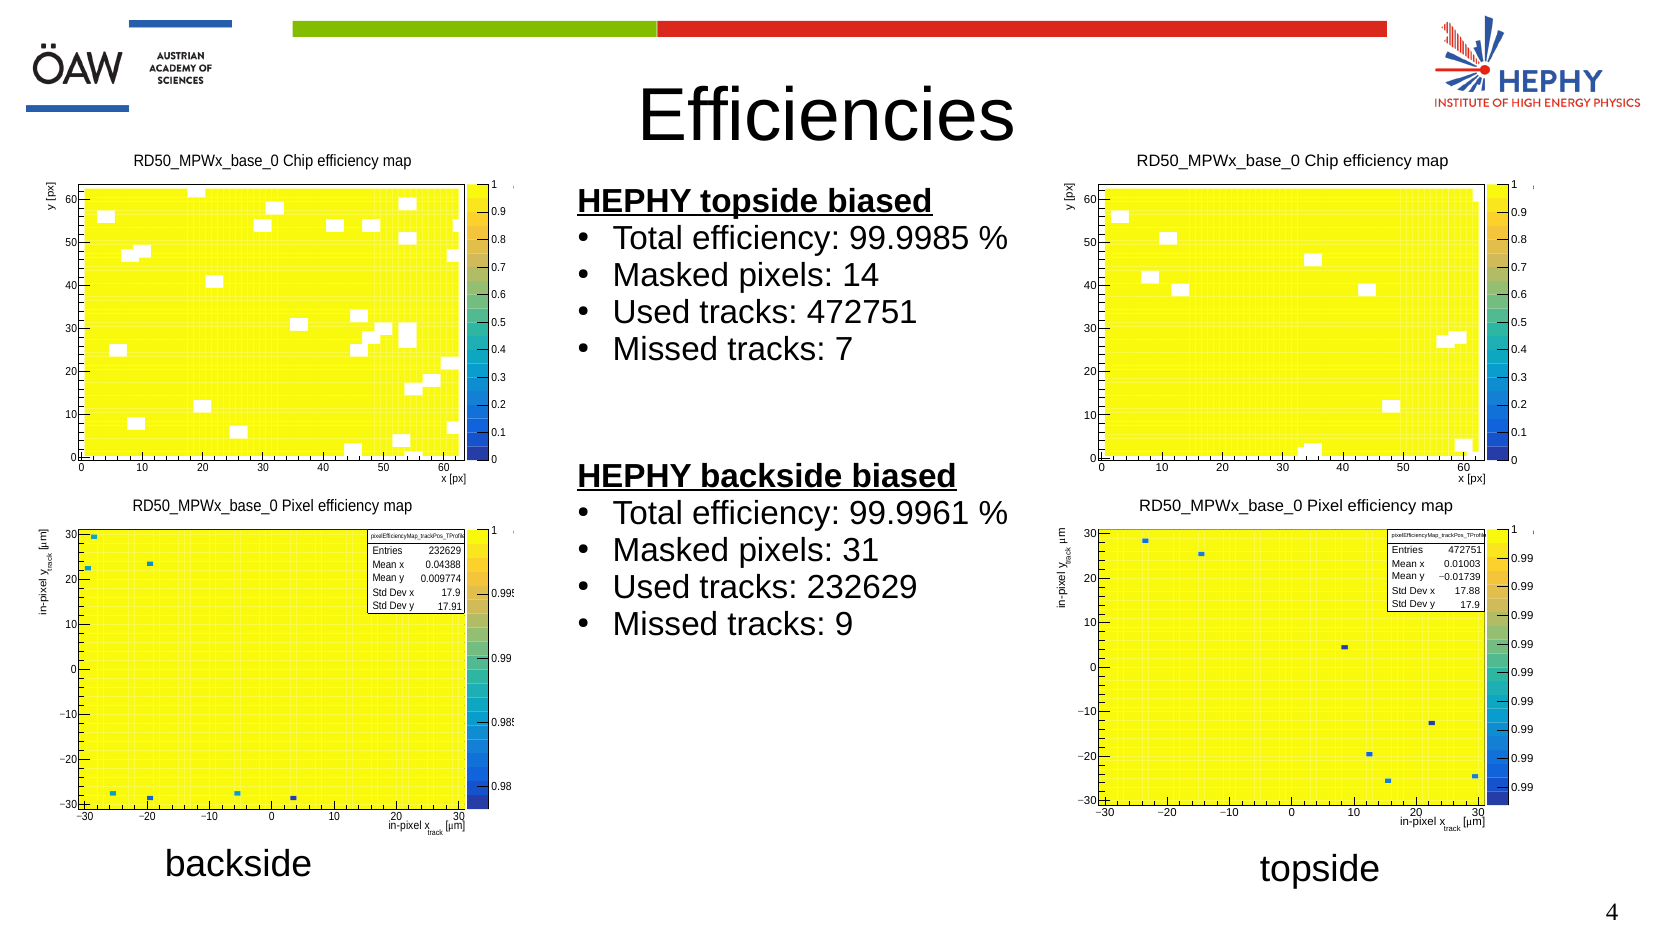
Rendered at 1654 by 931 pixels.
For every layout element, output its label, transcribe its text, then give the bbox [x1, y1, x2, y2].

text_box HEPHY backside biased Total efficiency: 99.9961 % Masked pixels: 31 Used tracks: 232629 Missed tracks: 9 [562, 450, 1051, 650]
text_box backside [150, 835, 526, 893]
picture [1430, 12, 1642, 109]
picture [1050, 150, 1534, 841]
title Efficiencies [82, 37, 1571, 193]
picture [26, 20, 232, 112]
picture [30, 150, 514, 845]
text_box HEPHY topside biased Total efficiency: 99.9985 % Masked pixels: 14 Used tracks: 472751 Missed tracks: 7 [562, 175, 1051, 376]
text_box topside [1245, 840, 1621, 897]
